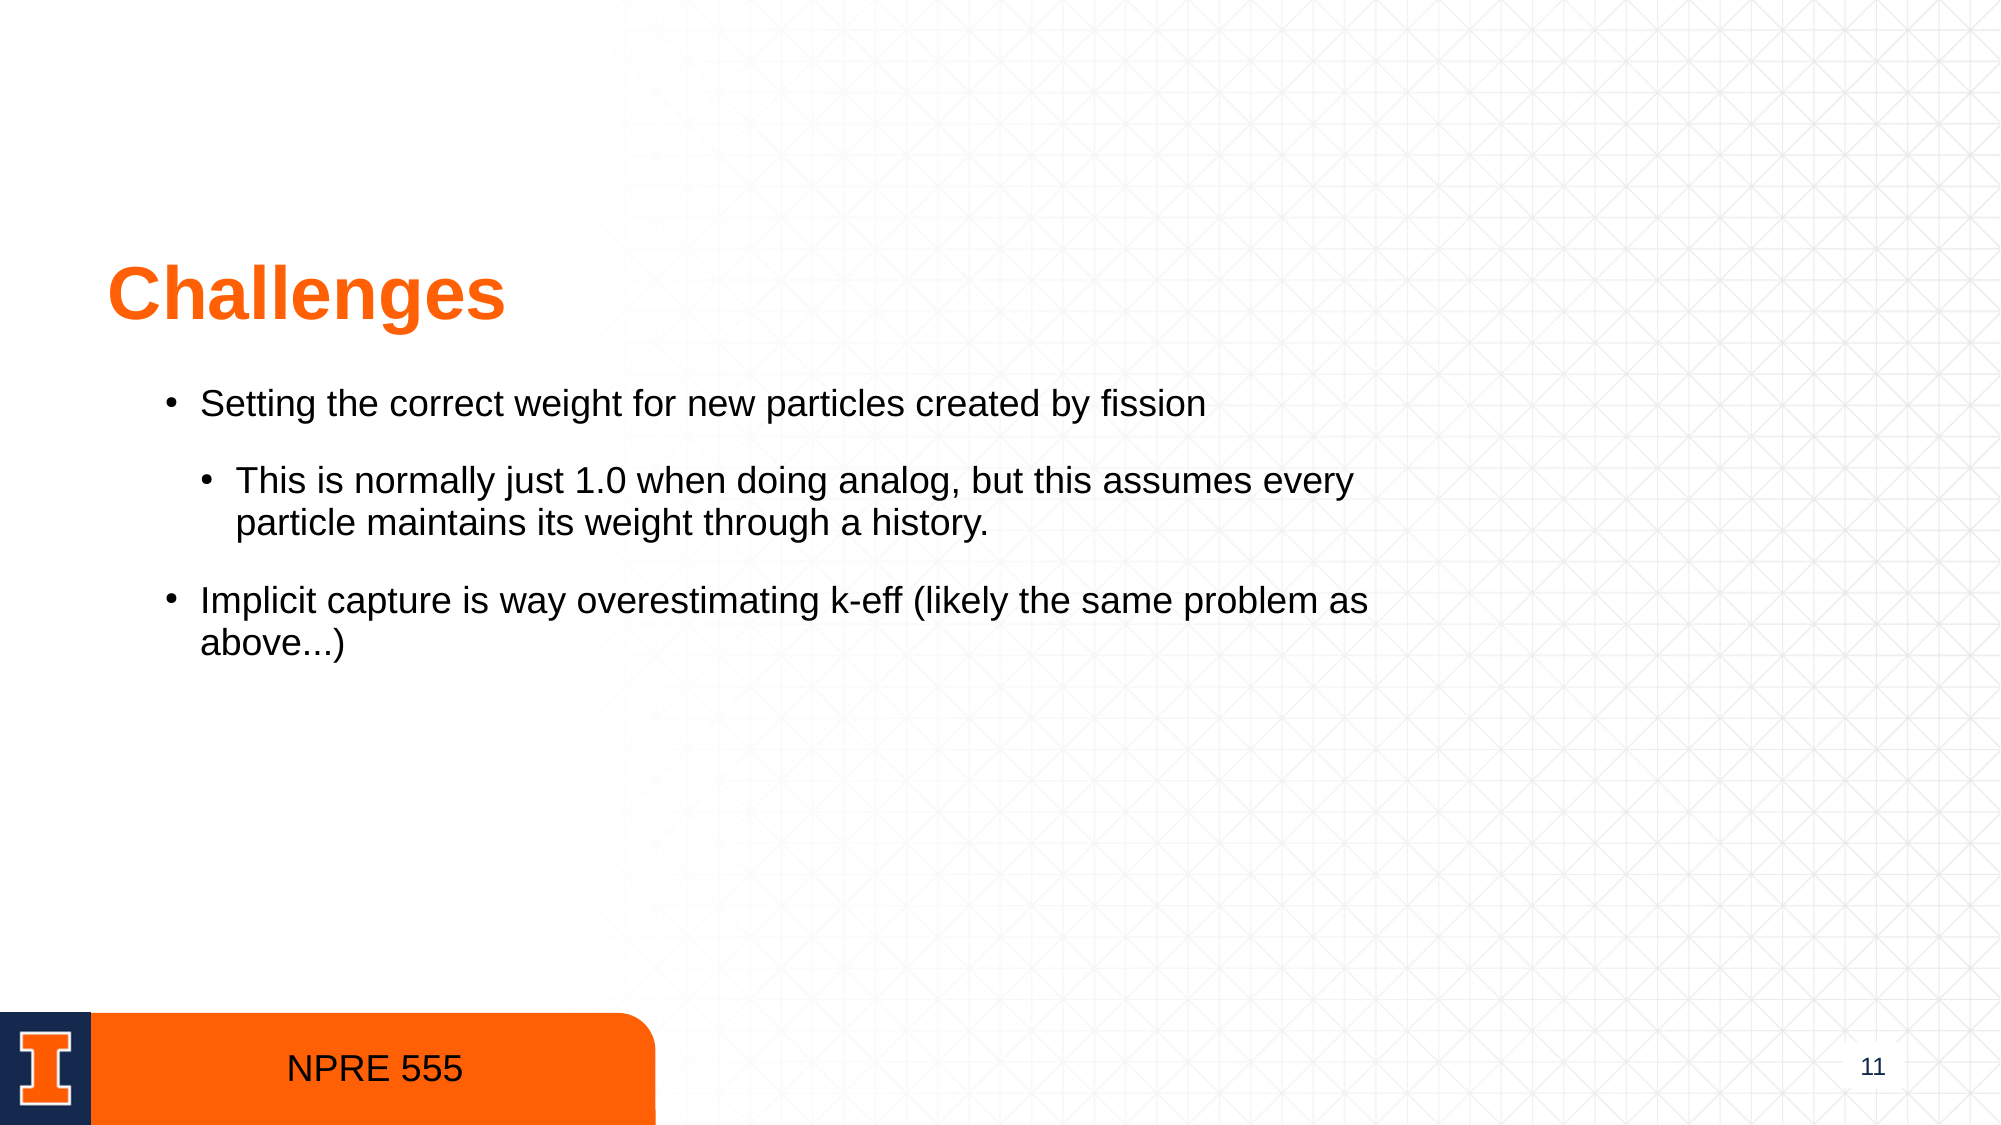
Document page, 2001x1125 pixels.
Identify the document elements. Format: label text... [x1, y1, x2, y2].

title Challenges [93, 246, 1234, 343]
text_box NPRE 555 [187, 1050, 563, 1088]
picture [0, 0, 2001, 1125]
text_box Setting the correct weight for new particles created by fission This is normally just 1.0 when doing analog, but this assumes every particle maintains its weight through a history. Implicit capture is way overestimating k-eff (likely the same problem as above...) [150, 375, 1501, 901]
